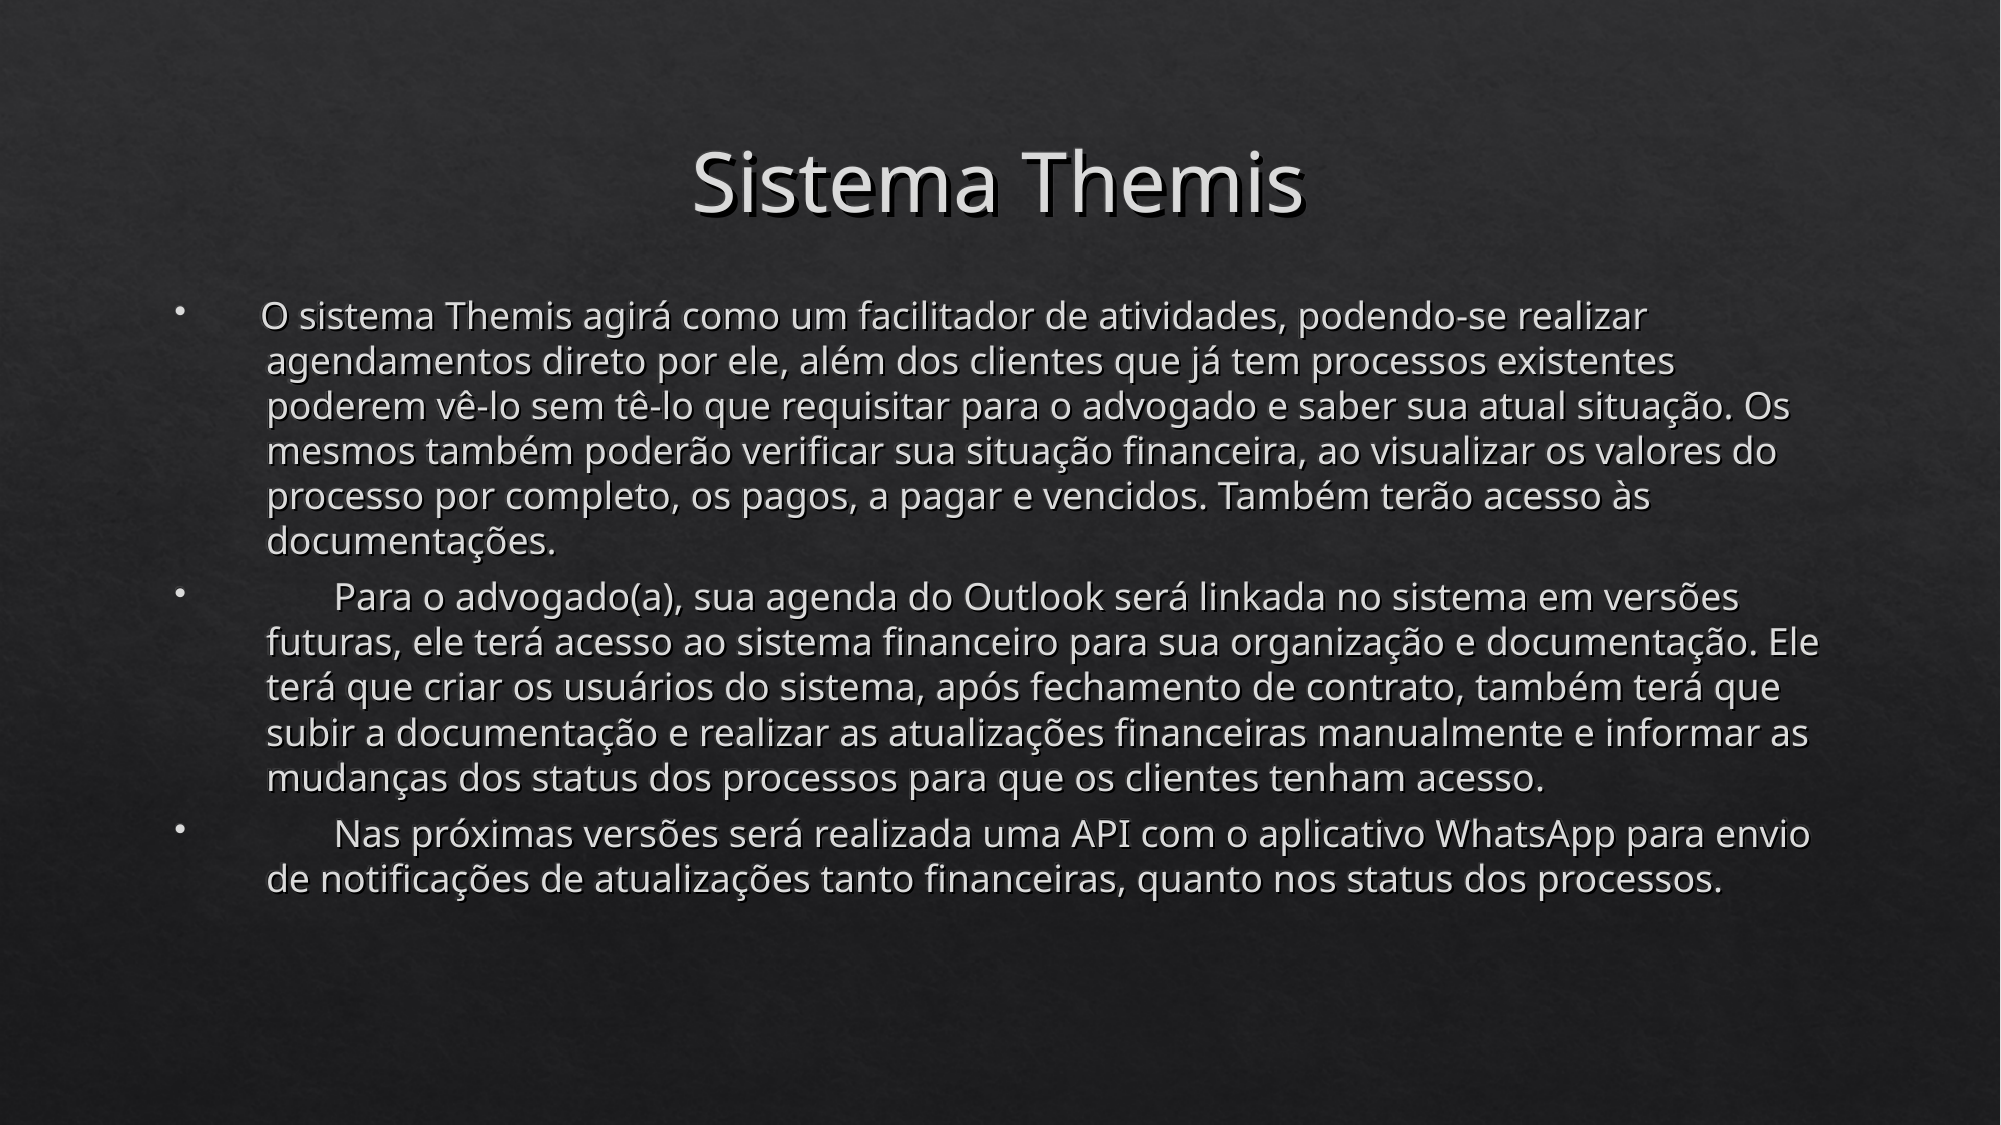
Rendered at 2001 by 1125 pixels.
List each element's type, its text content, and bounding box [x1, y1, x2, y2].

title Sistema Themis [149, 99, 1849, 260]
list O sistema Themis agirá como um facilitador de atividades, podendo-se realizar agendamentos direto por ele, além dos clientes que já tem processos existentes poderem vê-lo sem tê-lo que requisitar para o advogado e saber sua atual situação. Os mesmos também poderão verificar sua situação financeira, ao visualizar os valores do processo por completo, os pagos, a pagar e vencidos. Também terão acesso às documentações. Para o advogado(a), sua agenda do Outlook será linkada no sistema em versões futuras, ele terá acesso ao sistema financeiro para sua organização e documentação. Ele terá que criar os usuários do sistema, após fechamento de contrato, também terá que subir a documentação e realizar as atualizações financeiras manualmente e informar as mudanças dos status dos processos para que os clientes tenham acesso. Nas próximas versões será realizada uma API com o aplicativo WhatsApp para envio de notificações de atualizações tanto financeiras, quanto nos status dos processos. [149, 284, 1849, 950]
